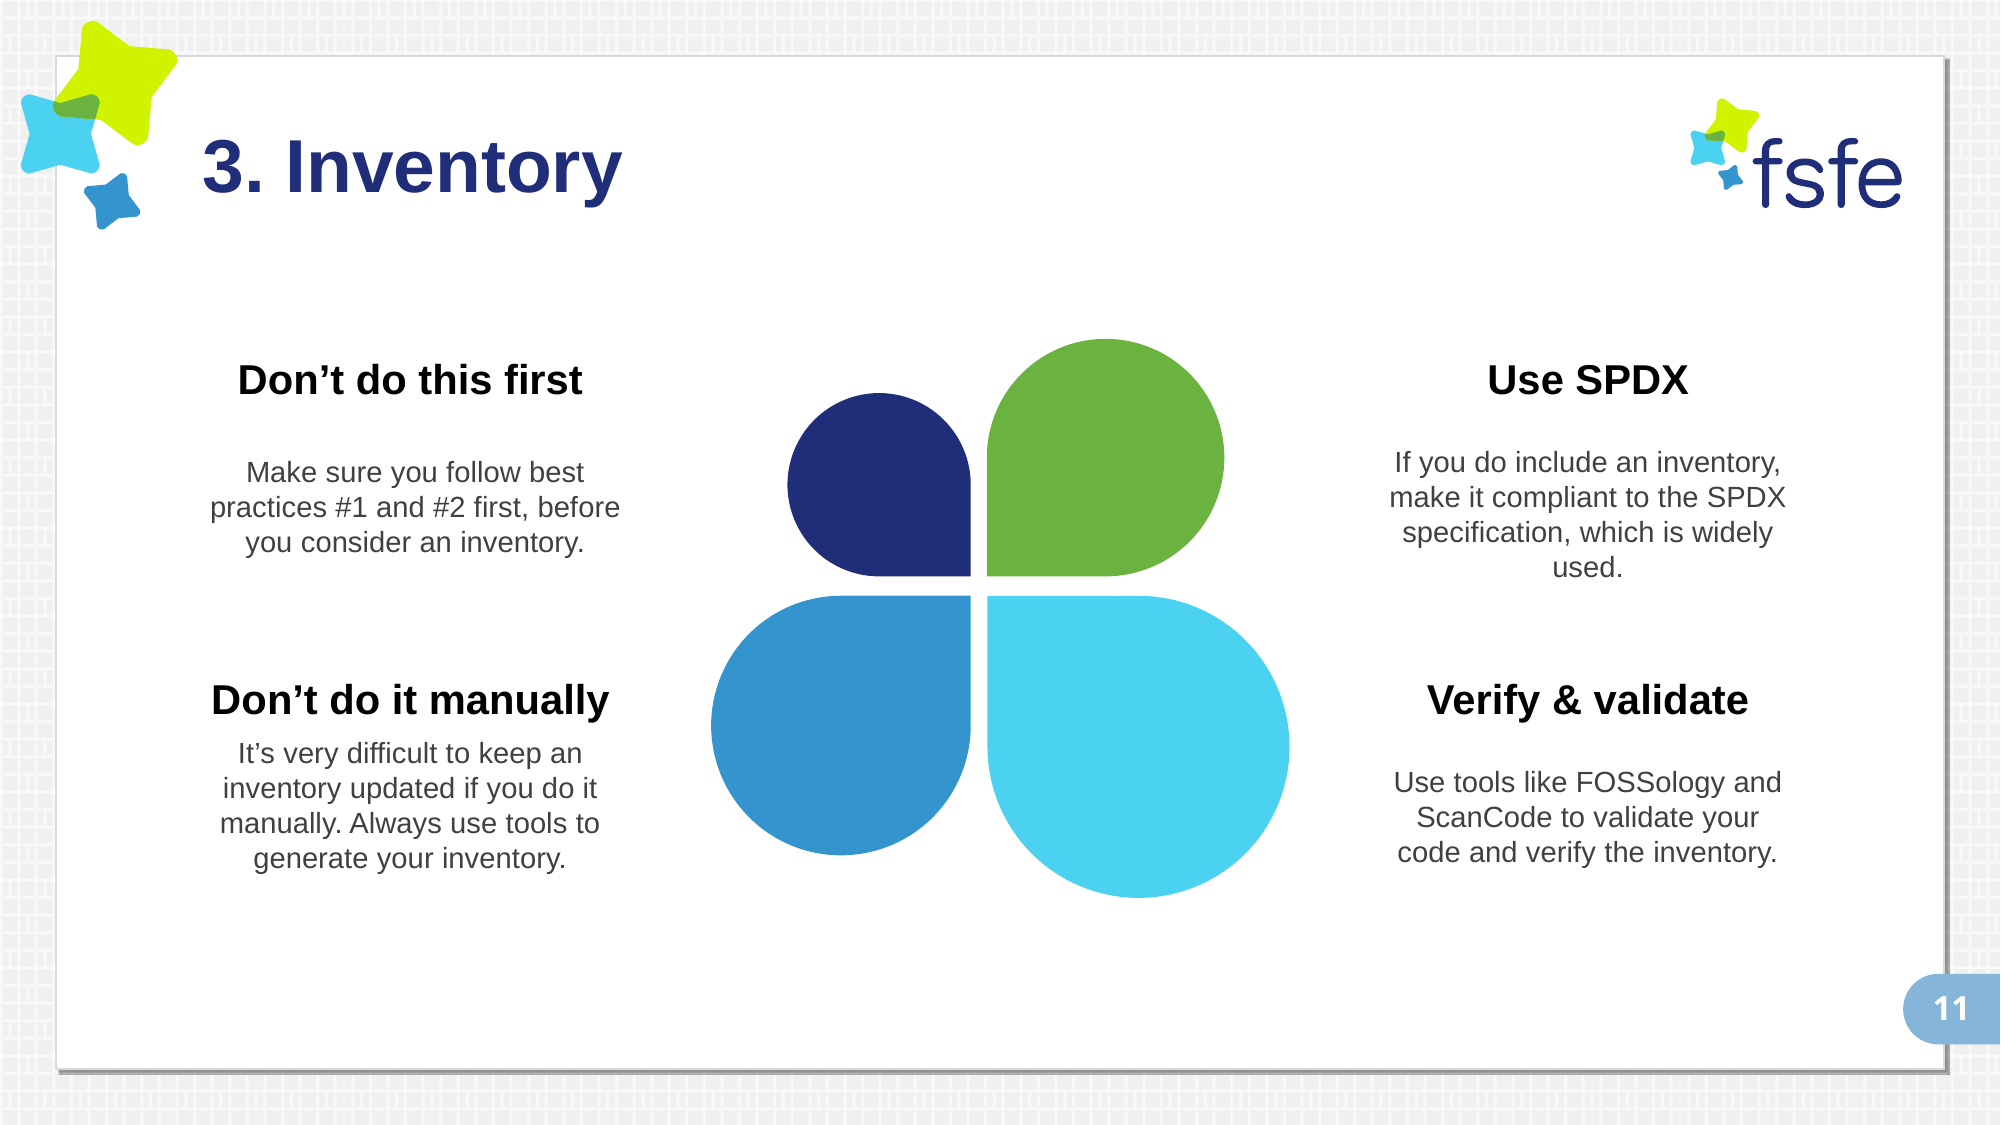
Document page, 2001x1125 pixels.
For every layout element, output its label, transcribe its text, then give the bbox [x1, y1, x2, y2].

list If you do include an inventory, make it compliant to the SPDX specification, which is widely used. [1365, 433, 1811, 595]
list Use SPDX [1365, 345, 1811, 404]
list Don’t do this first [188, 345, 633, 404]
list Use tools like FOSSology and ScanCode to validate your code and verify the inventory. [1365, 735, 1811, 897]
picture [0, 0, 2001, 1125]
list Make sure you follow best practices #1 and #2 first, before you consider an inventory. [193, 425, 638, 587]
list Verify & validate [1365, 665, 1811, 724]
list It’s very difficult to keep an inventory updated if you do it manually. Always use tools to generate your inventory. [188, 724, 633, 885]
list Don’t do it manually [188, 665, 633, 724]
list 3. Inventory [187, 110, 1613, 196]
